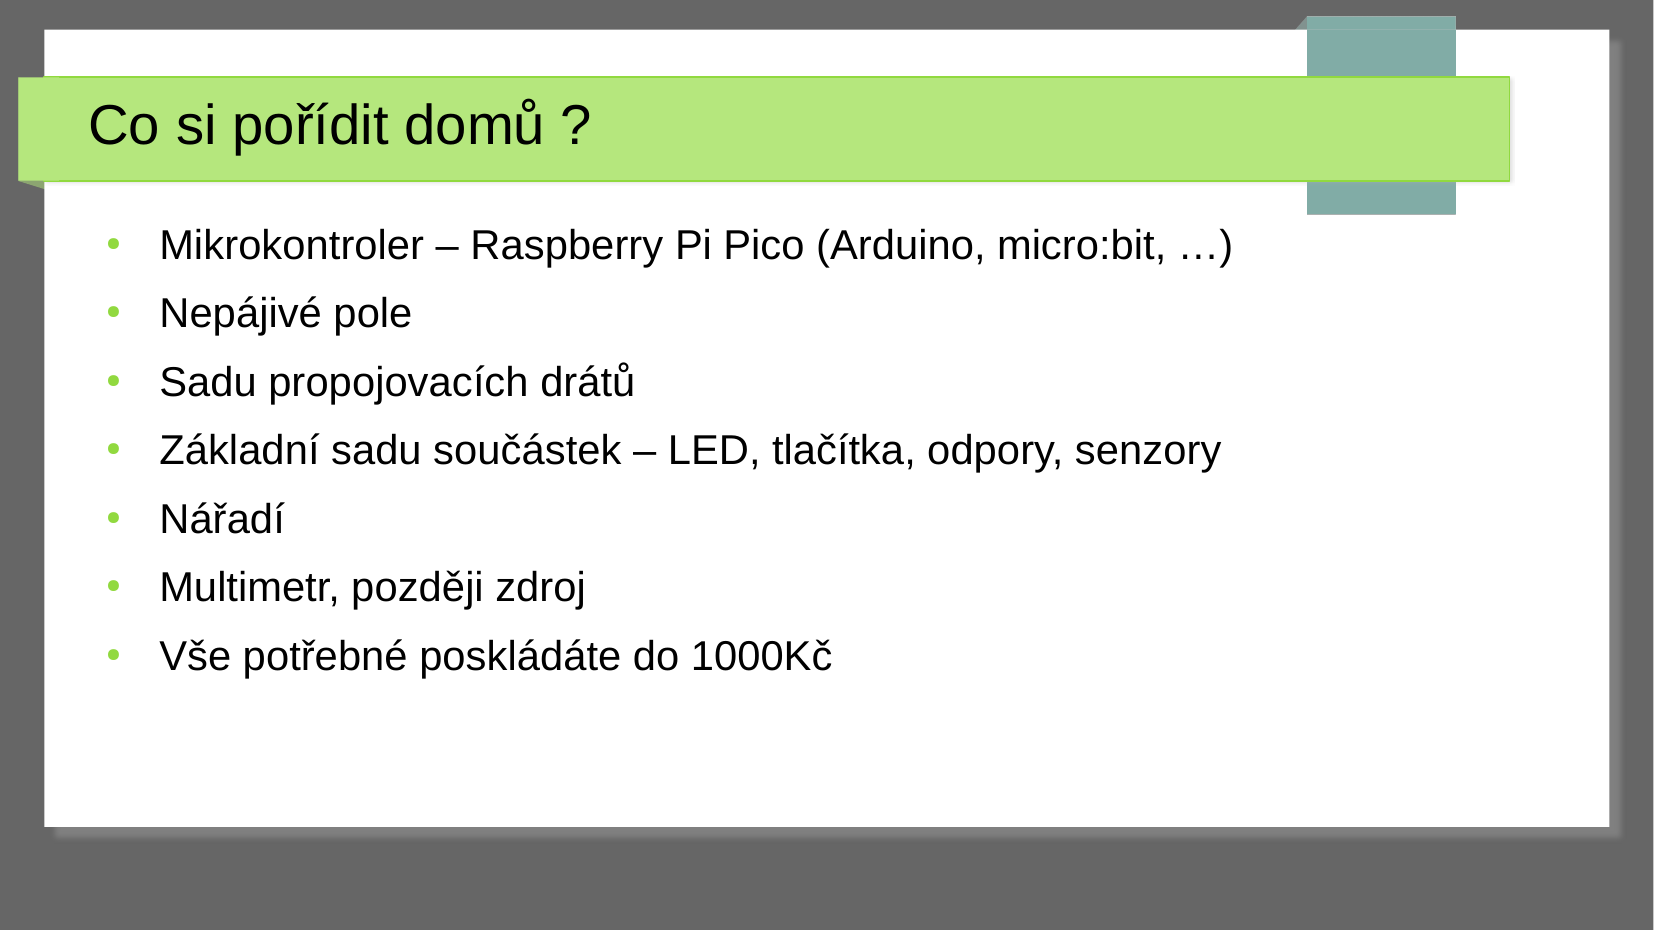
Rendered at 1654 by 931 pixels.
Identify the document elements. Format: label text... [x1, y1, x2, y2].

title Co si pořídit domů ? [88, 73, 1506, 178]
list Mikrokontroler – Raspberry Pi Pico (Arduino, micro:bit, …) Nepájivé pole Sadu propojovacích drátů Základní sadu součástek – LED, tlačítka, odpory, senzory Nářadí Multimetr, později zdroj Vše potřebné poskládáte do 1000Kč [88, 221, 1565, 813]
